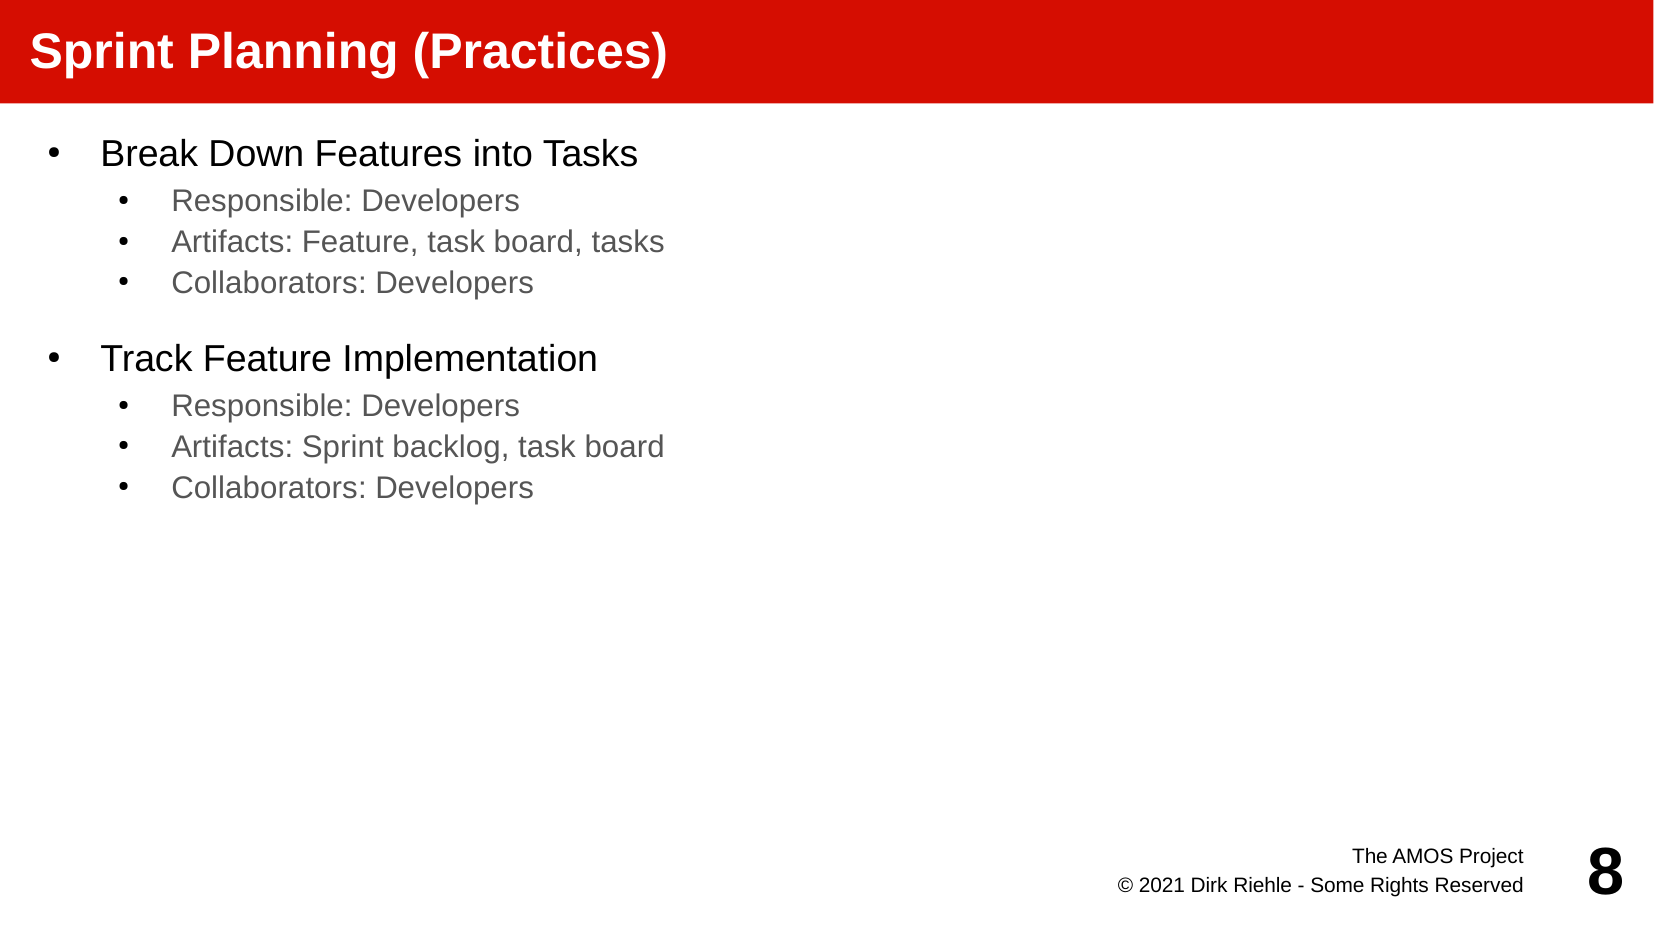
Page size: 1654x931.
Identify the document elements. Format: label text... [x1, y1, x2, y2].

list Break Down Features into Tasks Responsible: Developers Artifacts: Feature, task board, tasks Collaborators: Developers Track Feature Implementation Responsible: Developers Artifacts: Sprint backlog, task board Collaborators: Developers [29, 132, 1625, 813]
title Sprint Planning (Practices) [0, 0, 1654, 104]
